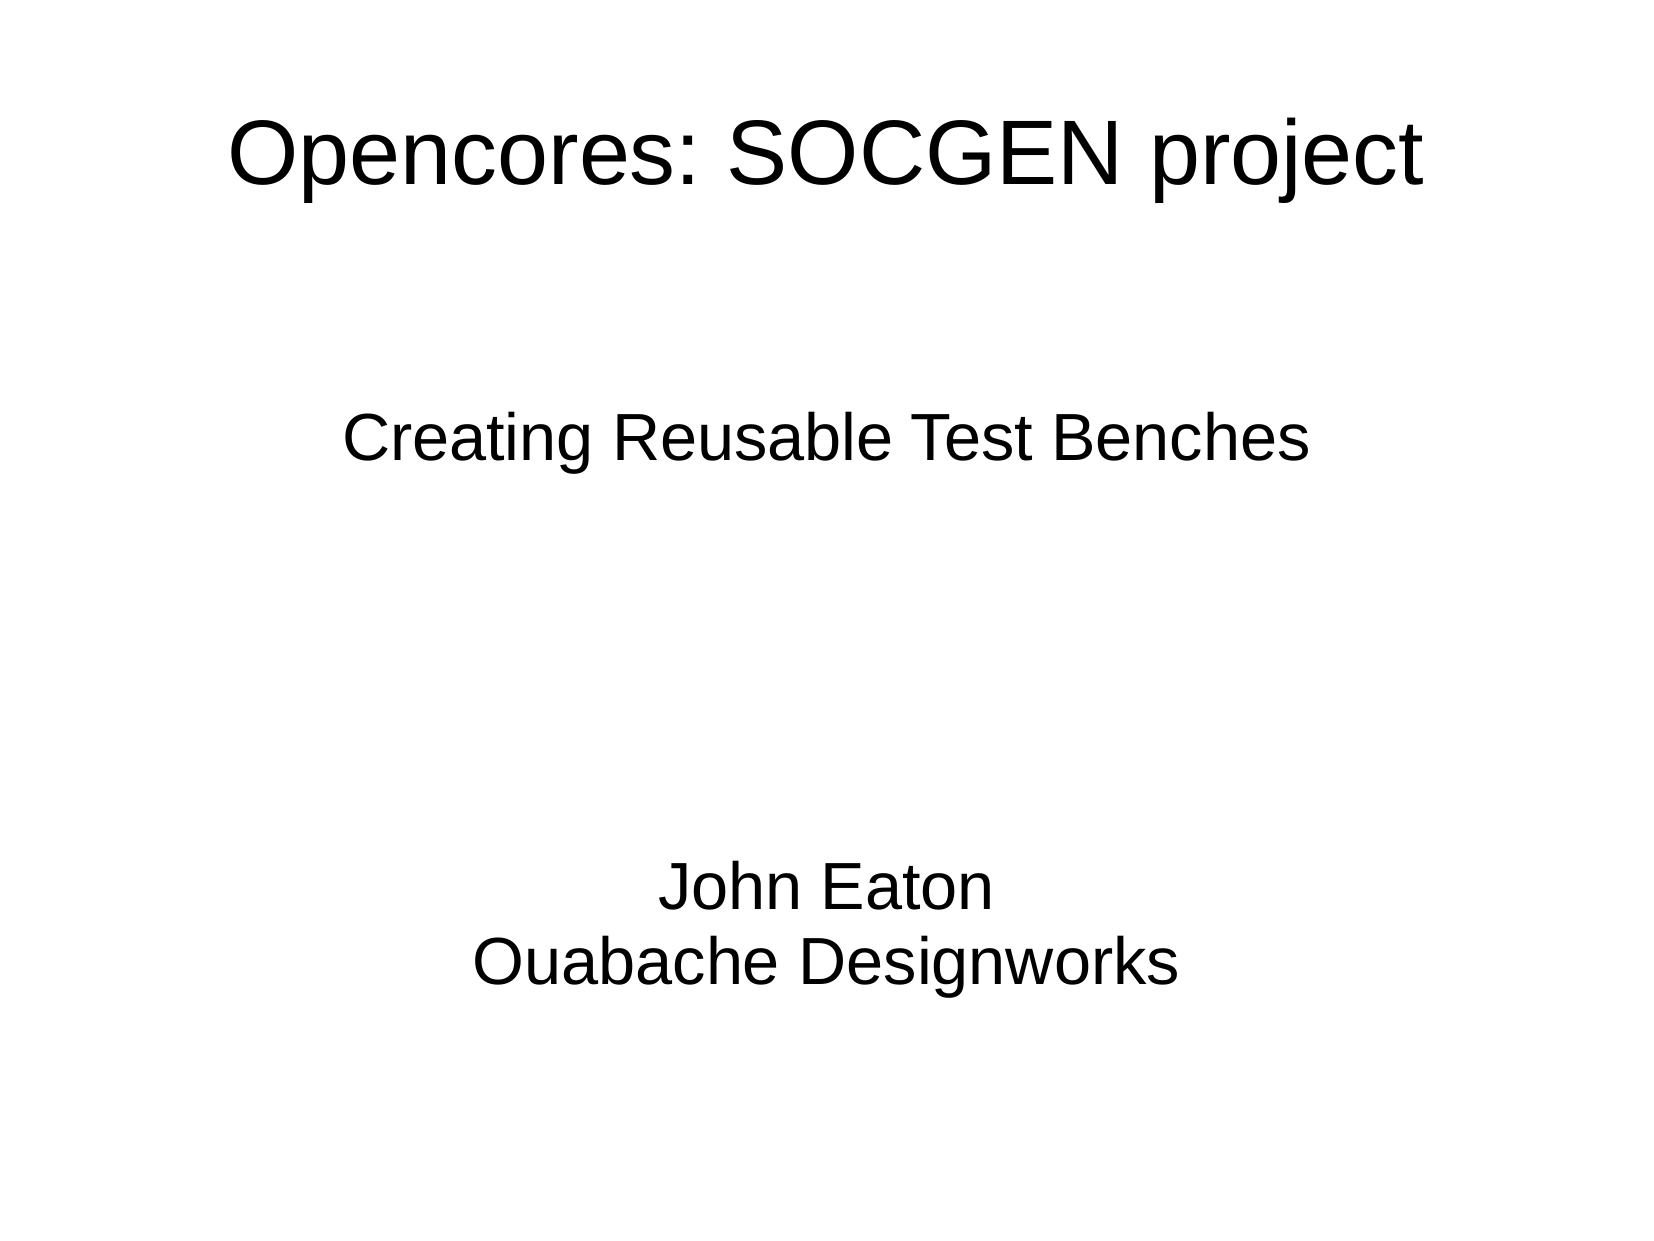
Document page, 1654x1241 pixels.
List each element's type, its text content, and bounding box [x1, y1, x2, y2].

title Opencores: SOCGEN project [82, 56, 1571, 250]
subtitle Creating Reusable Test Benches John Eaton Ouabache Designworks [82, 297, 1571, 1102]
